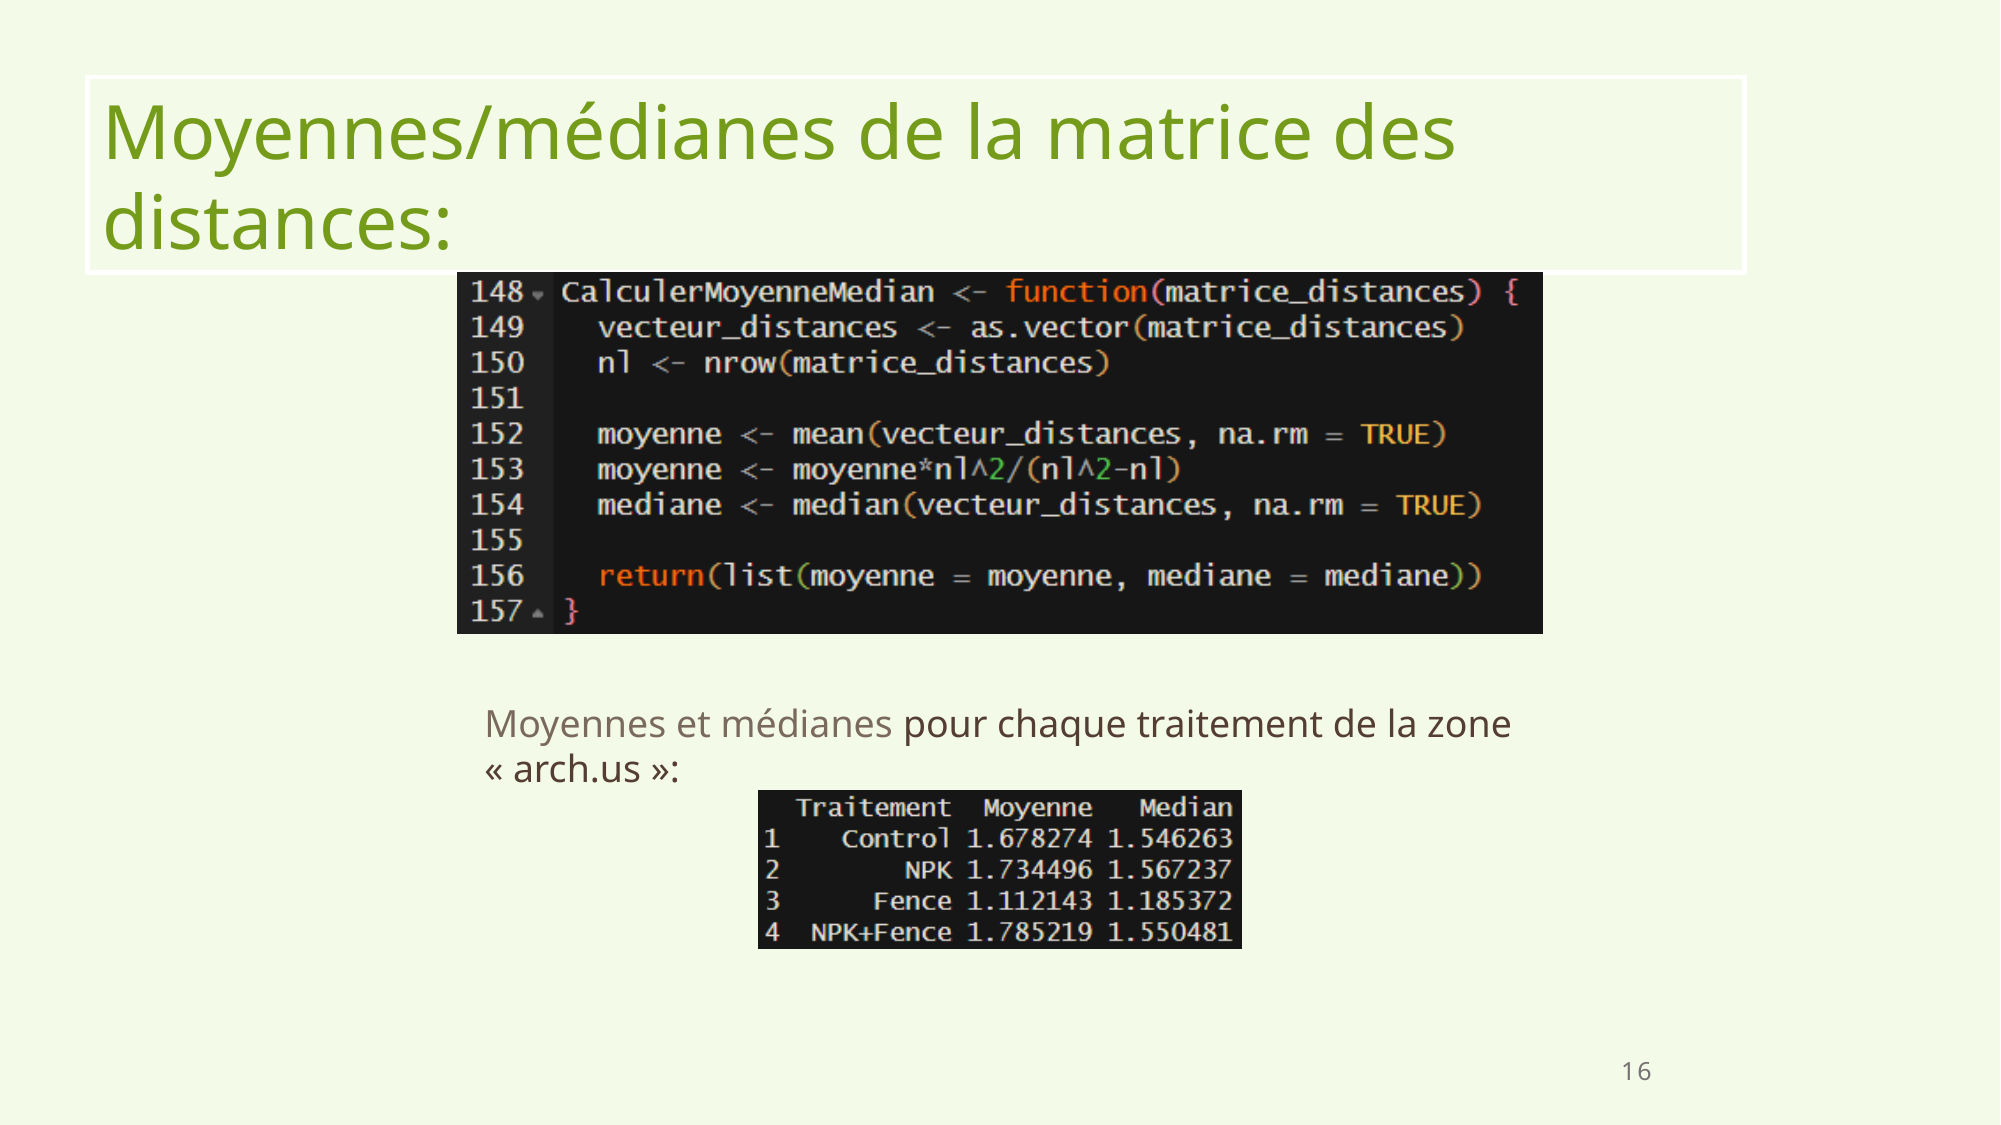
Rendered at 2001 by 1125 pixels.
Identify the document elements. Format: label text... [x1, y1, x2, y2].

text_box Moyennes et médianes pour chaque traitement de la zone « arch.us »: [469, 692, 1531, 754]
text_box [1606, 1042, 1863, 1103]
picture [457, 273, 1543, 634]
text_box Moyennes/médianes de la matrice des distances: [87, 77, 1745, 184]
picture [758, 790, 1242, 949]
